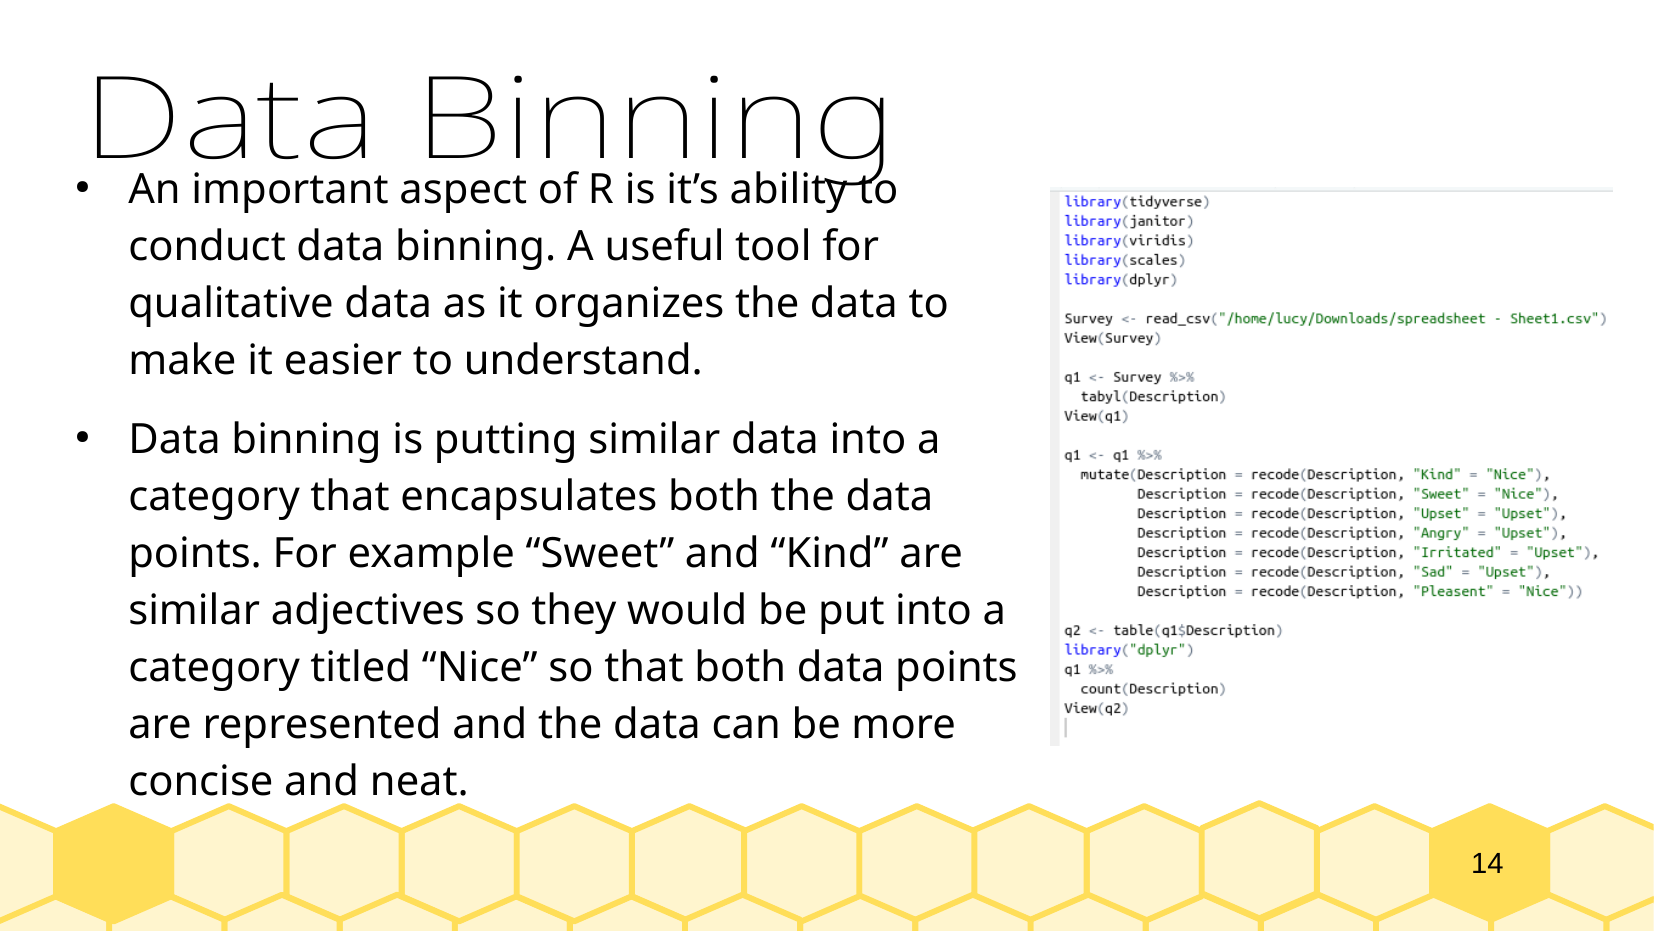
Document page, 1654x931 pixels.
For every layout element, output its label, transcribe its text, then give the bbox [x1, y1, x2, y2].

picture [1050, 187, 1613, 746]
list An important aspect of R is it’s ability to conduct data binning. A useful tool for qualitative data as it organizes the data to make it easier to understand. Data binning is putting similar data into a category that encapsulates both the data points. For example “Sweet” and “Kind” are similar adjectives so they would be put into a category titled “Nice” so that both data points are represented and the data can be more concise and neat. [37, 112, 1042, 855]
title Data Binning [82, 37, 901, 112]
